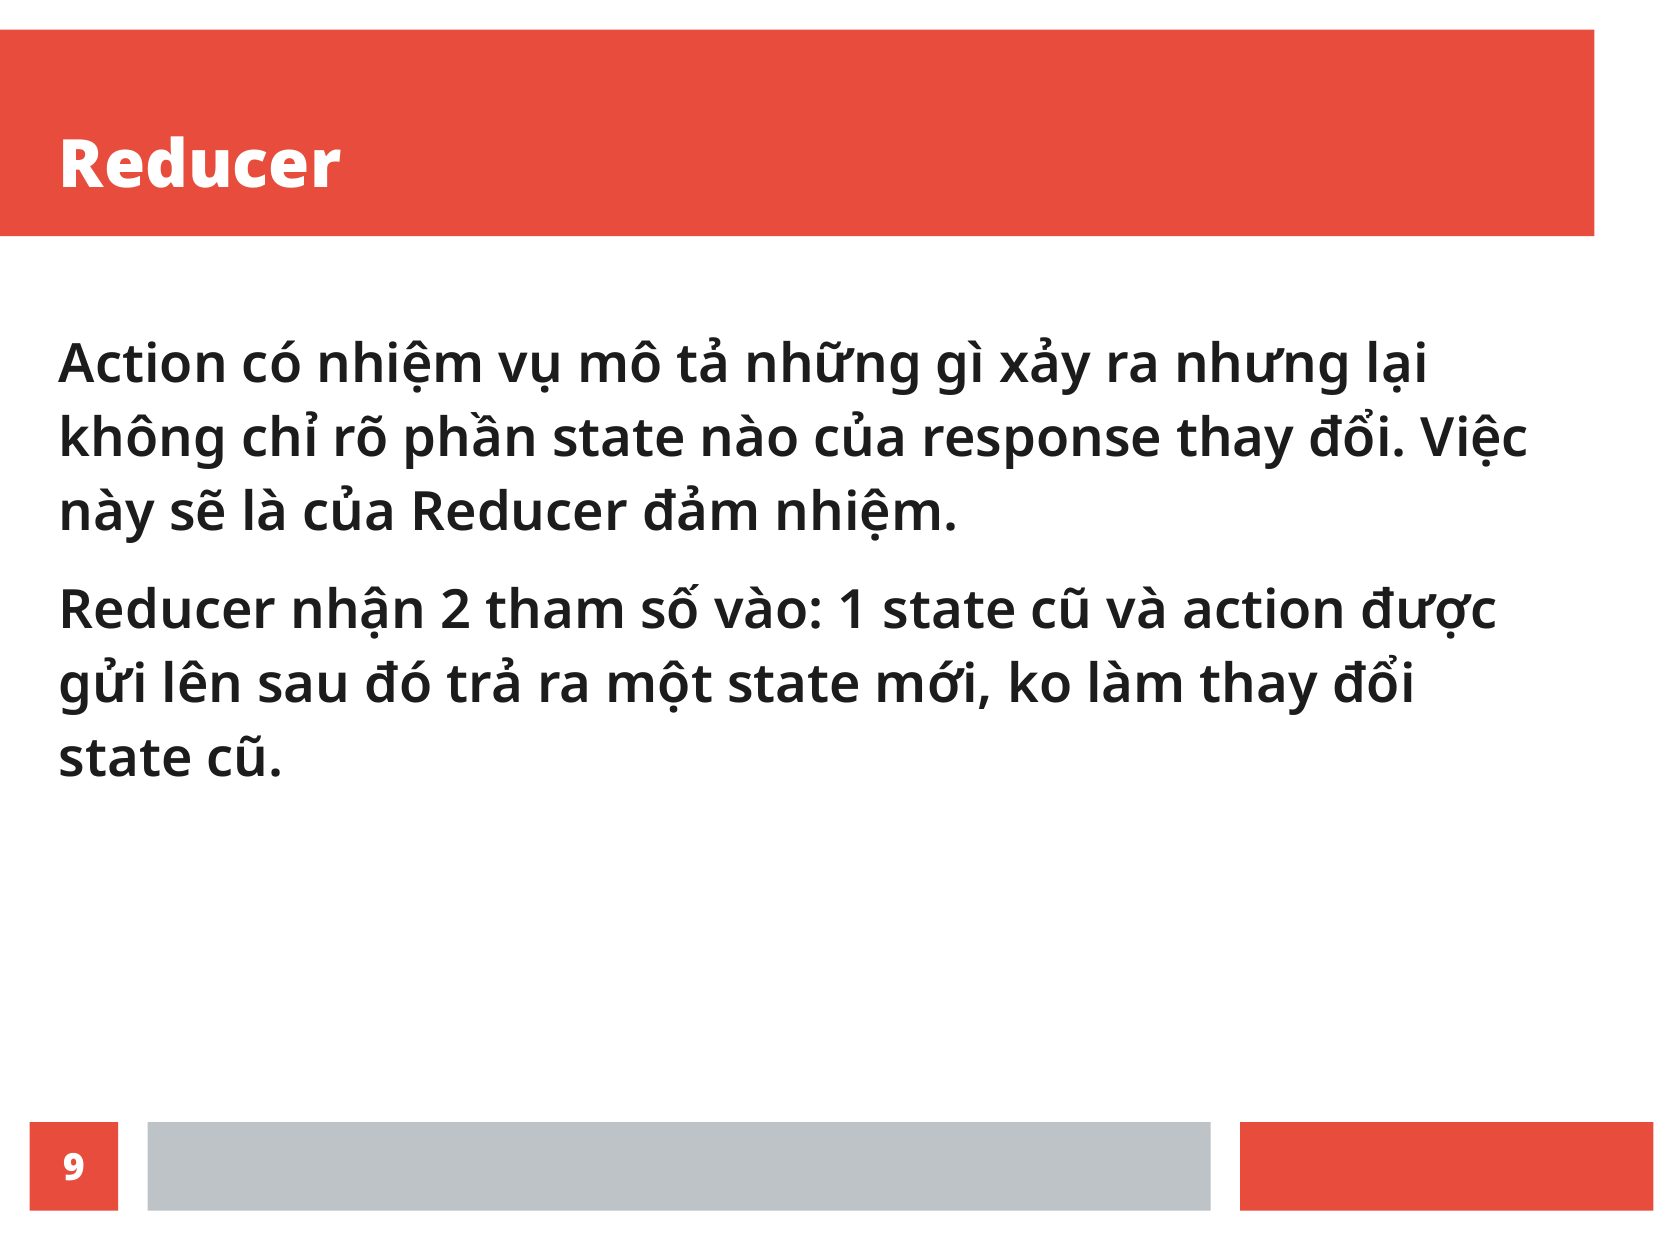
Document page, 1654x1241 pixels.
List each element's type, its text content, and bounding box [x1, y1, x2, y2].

list Action có nhiệm vụ mô tả những gì xảy ra nhưng lại không chỉ rõ phần state nào của response thay đổi. Việc này sẽ là của Reducer đảm nhiệm. Reducer nhận 2 tham số vào: 1 state cũ và action được gửi lên sau đó trả ra một state mới, ko làm thay đổi state cũ. [59, 324, 1565, 1093]
title Reducer [59, 59, 1595, 207]
